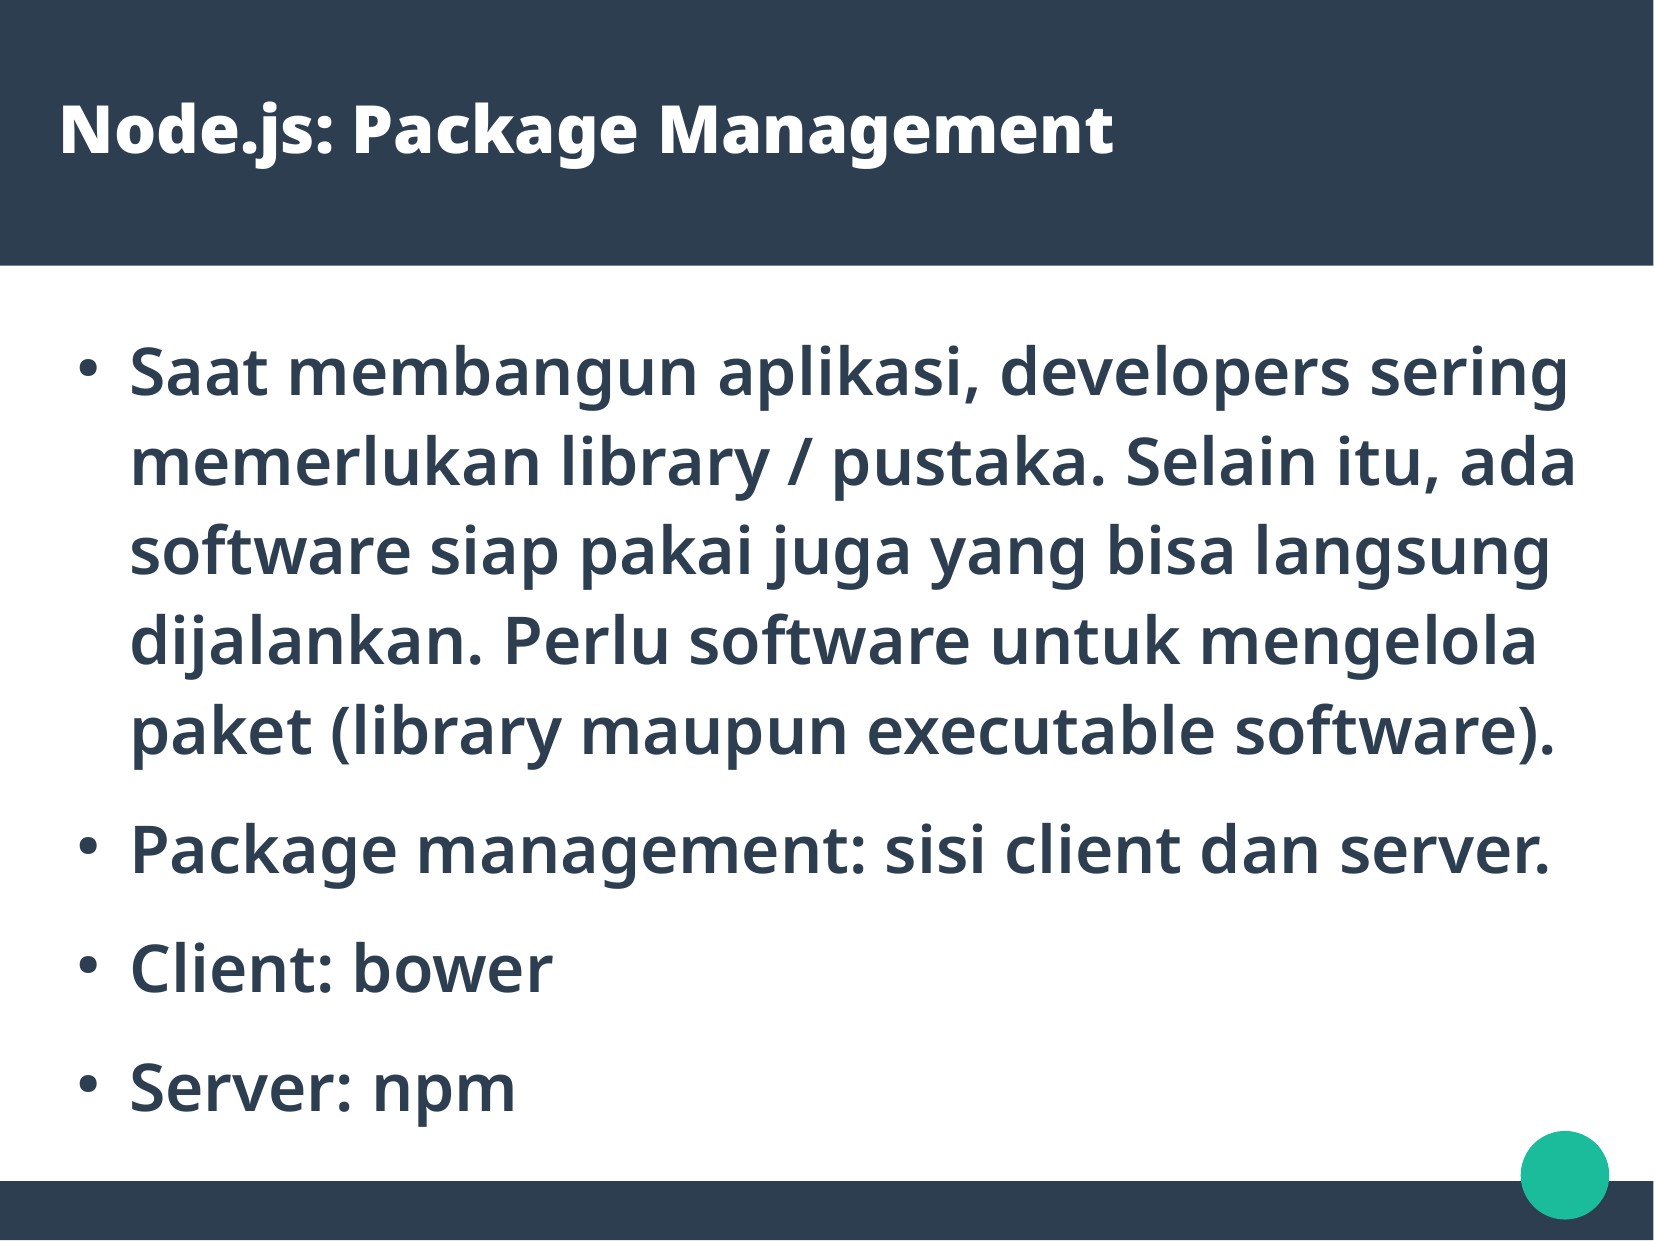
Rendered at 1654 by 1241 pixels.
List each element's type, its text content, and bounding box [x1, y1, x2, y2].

title Node.js: Package Management [59, 49, 1595, 207]
list Saat membangun aplikasi, developers sering memerlukan library / pustaka. Selain itu, ada software siap pakai juga yang bisa langsung dijalankan. Perlu software untuk mengelola paket (library maupun executable software). Package management: sisi client dan server. Client: bower Server: npm [59, 324, 1595, 1152]
